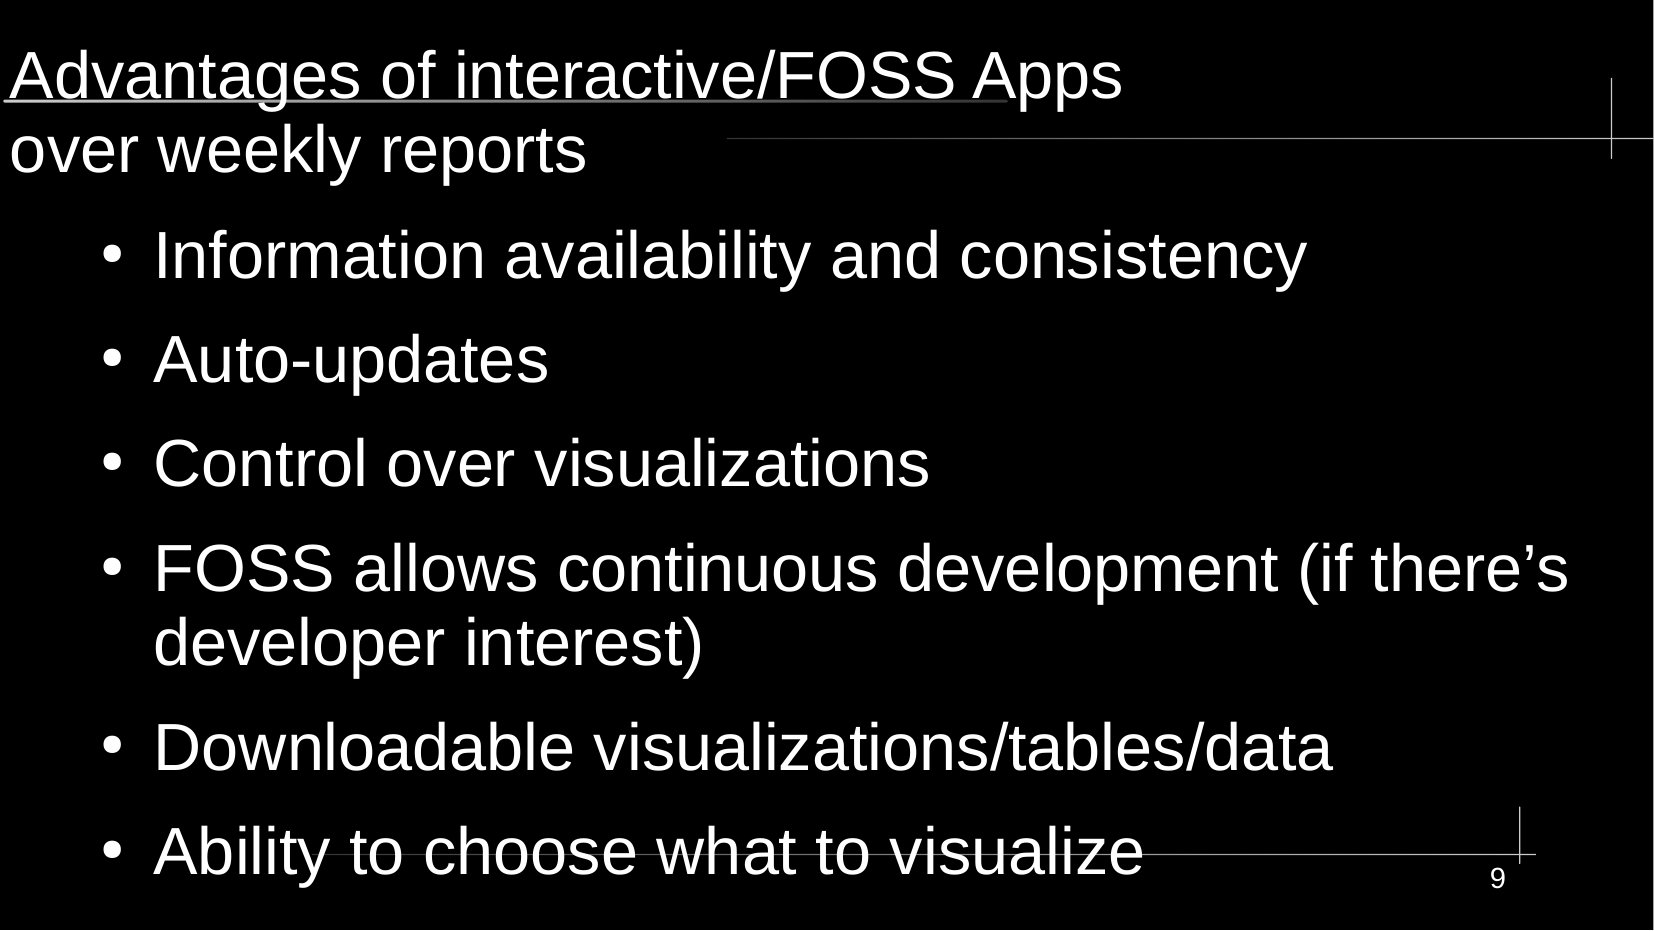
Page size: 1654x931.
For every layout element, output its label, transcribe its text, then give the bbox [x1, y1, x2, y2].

title Advantages of interactive/FOSS Apps over weekly reports [10, 37, 1576, 188]
list Information availability and consistency Auto-updates Control over visualizations FOSS allows continuous development (if there’s developer interest) Downloadable visualizations/tables/data Ability to choose what to visualize [82, 217, 1571, 931]
